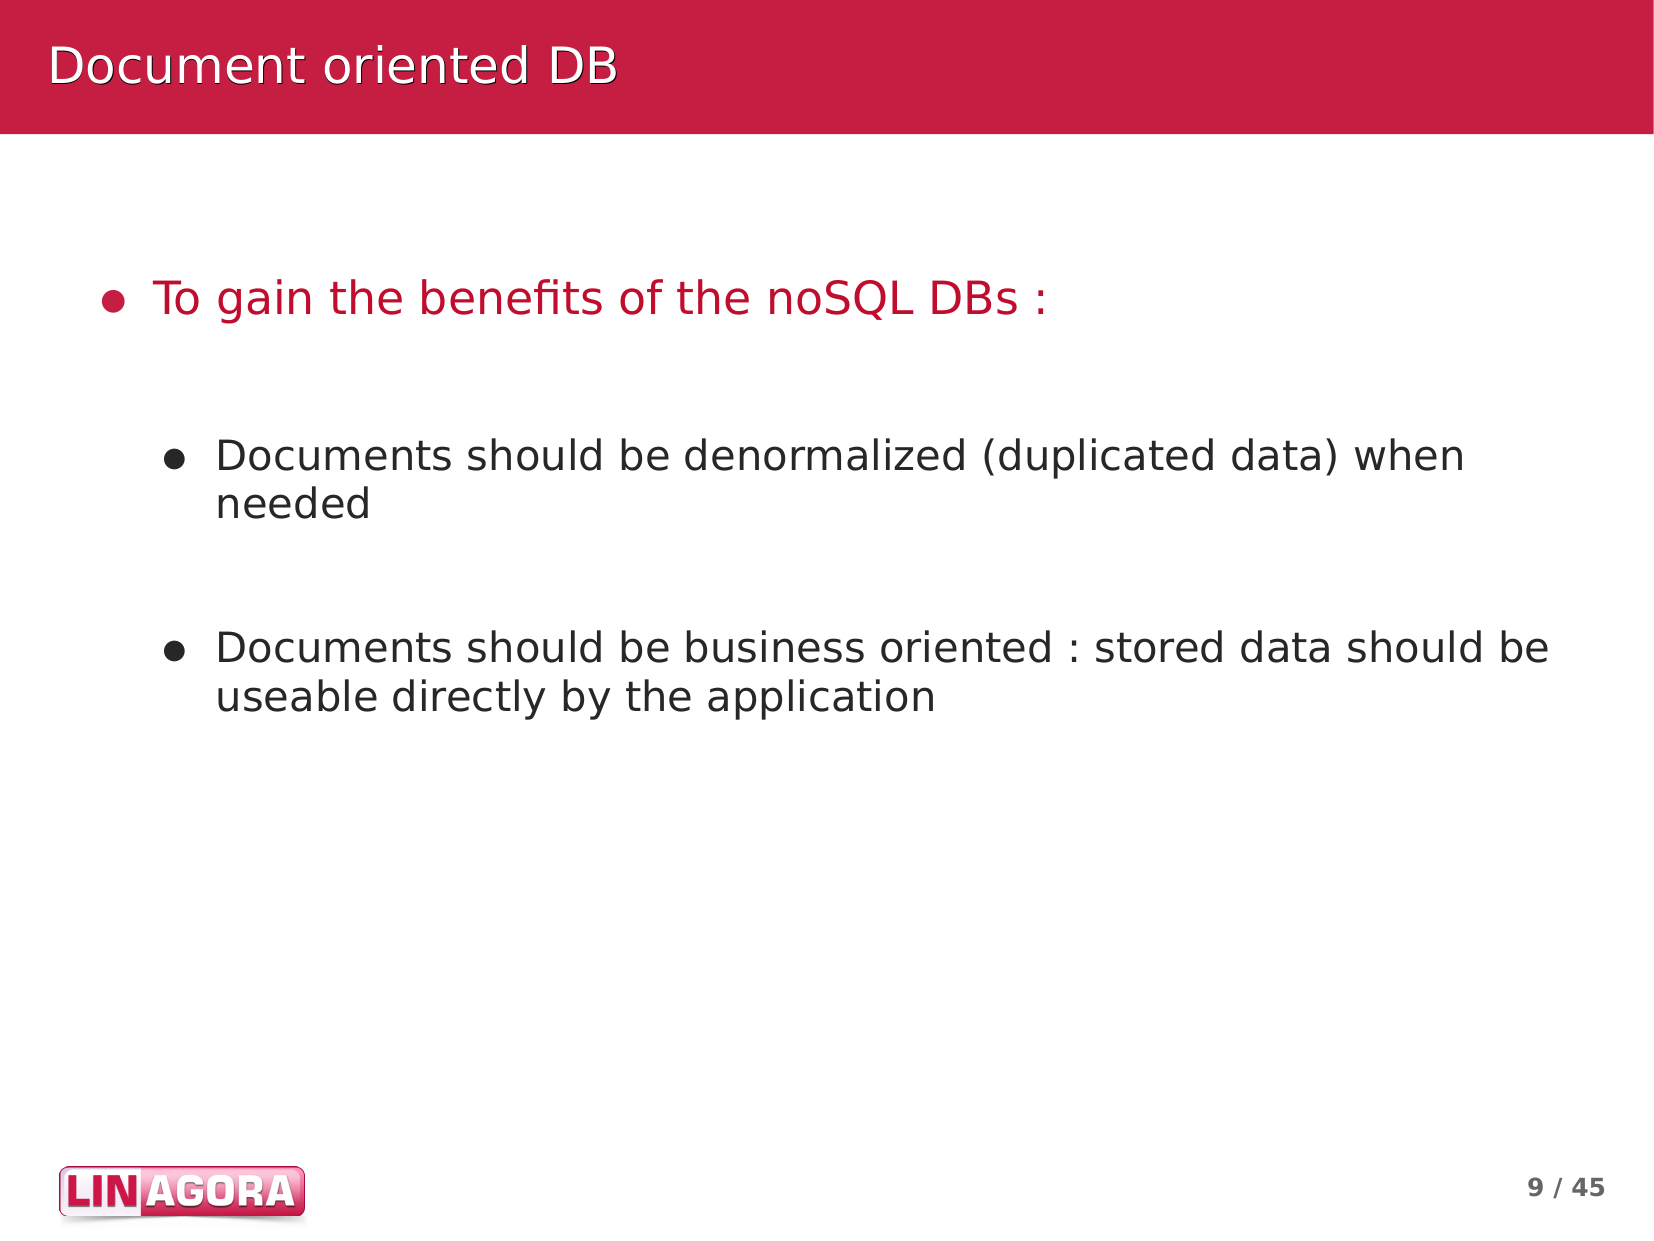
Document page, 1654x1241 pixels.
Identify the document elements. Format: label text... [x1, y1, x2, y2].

list To gain the benefits of the noSQL DBs : Documents should be denormalized (duplicated data) when needed Documents should be business oriented : stored data should be useable directly by the application [82, 188, 1571, 934]
picture [59, 1166, 308, 1229]
title Document oriented DB [47, 7, 1624, 126]
